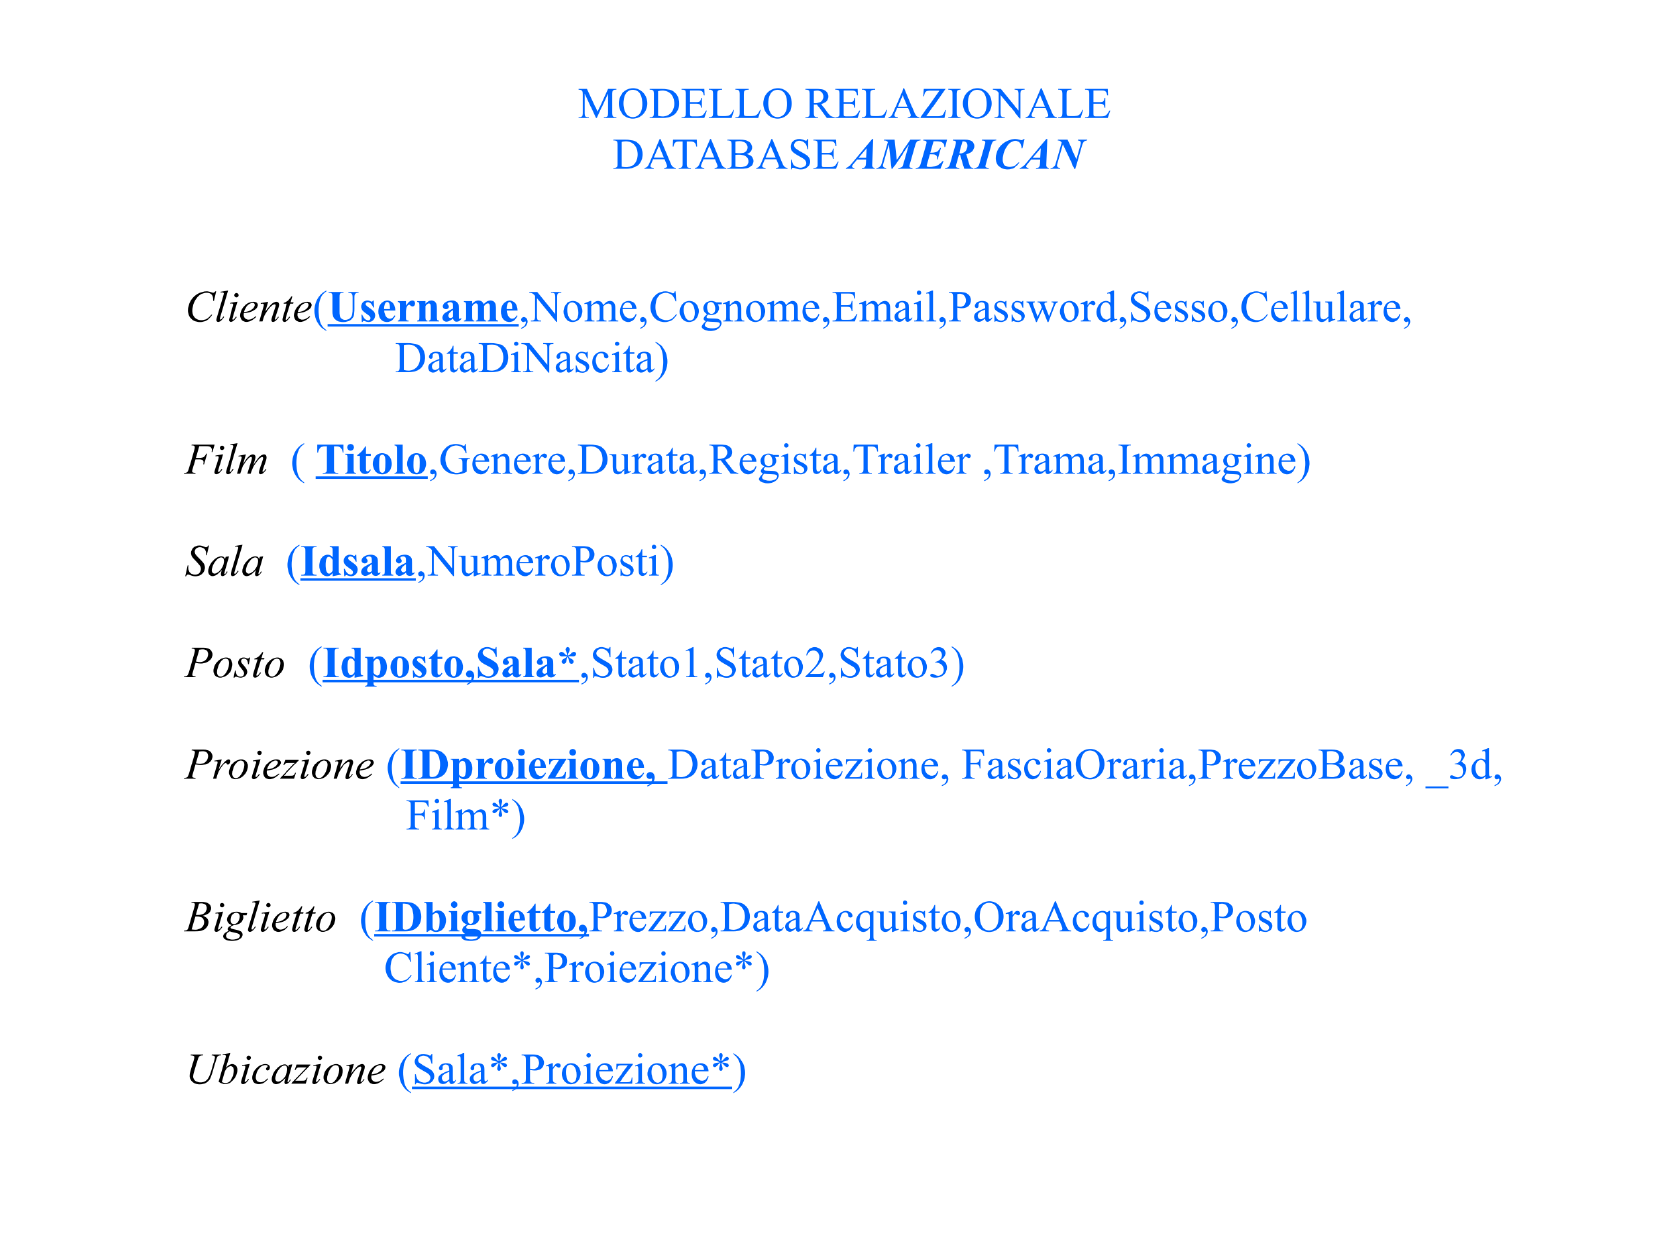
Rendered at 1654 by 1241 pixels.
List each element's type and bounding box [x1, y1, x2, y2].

picture [118, 47, 1576, 1182]
